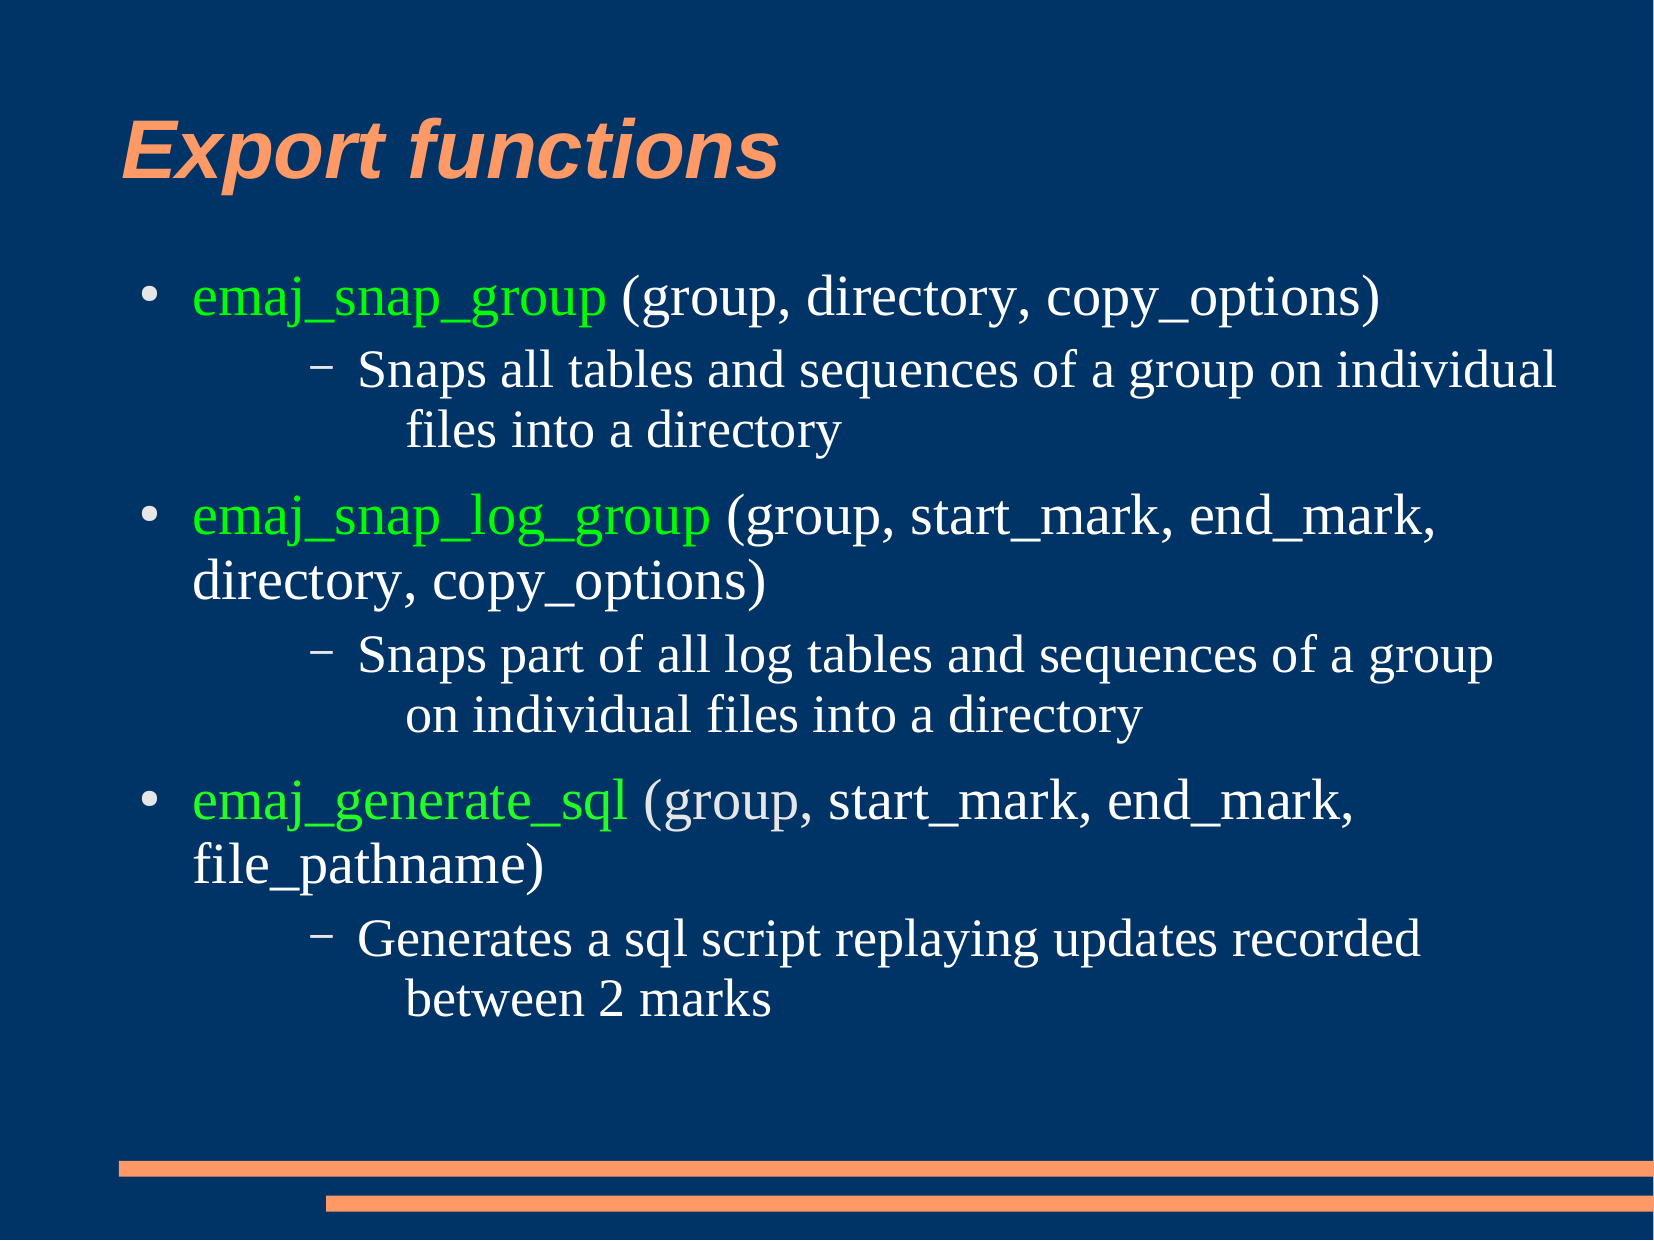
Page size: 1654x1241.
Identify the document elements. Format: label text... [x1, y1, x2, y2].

list emaj_snap_group (group, directory, copy_options) Snaps all tables and sequences of a group on individual files into a directory emaj_snap_log_group (group, start_mark, end_mark, directory, copy_options) Snaps part of all log tables and sequences of a group on individual files into a directory emaj_generate_sql (group, start_mark, end_mark, file_pathname) Generates a sql script replaying updates recorded between 2 marks [121, 262, 1561, 1059]
title Export functions [121, 53, 1534, 246]
